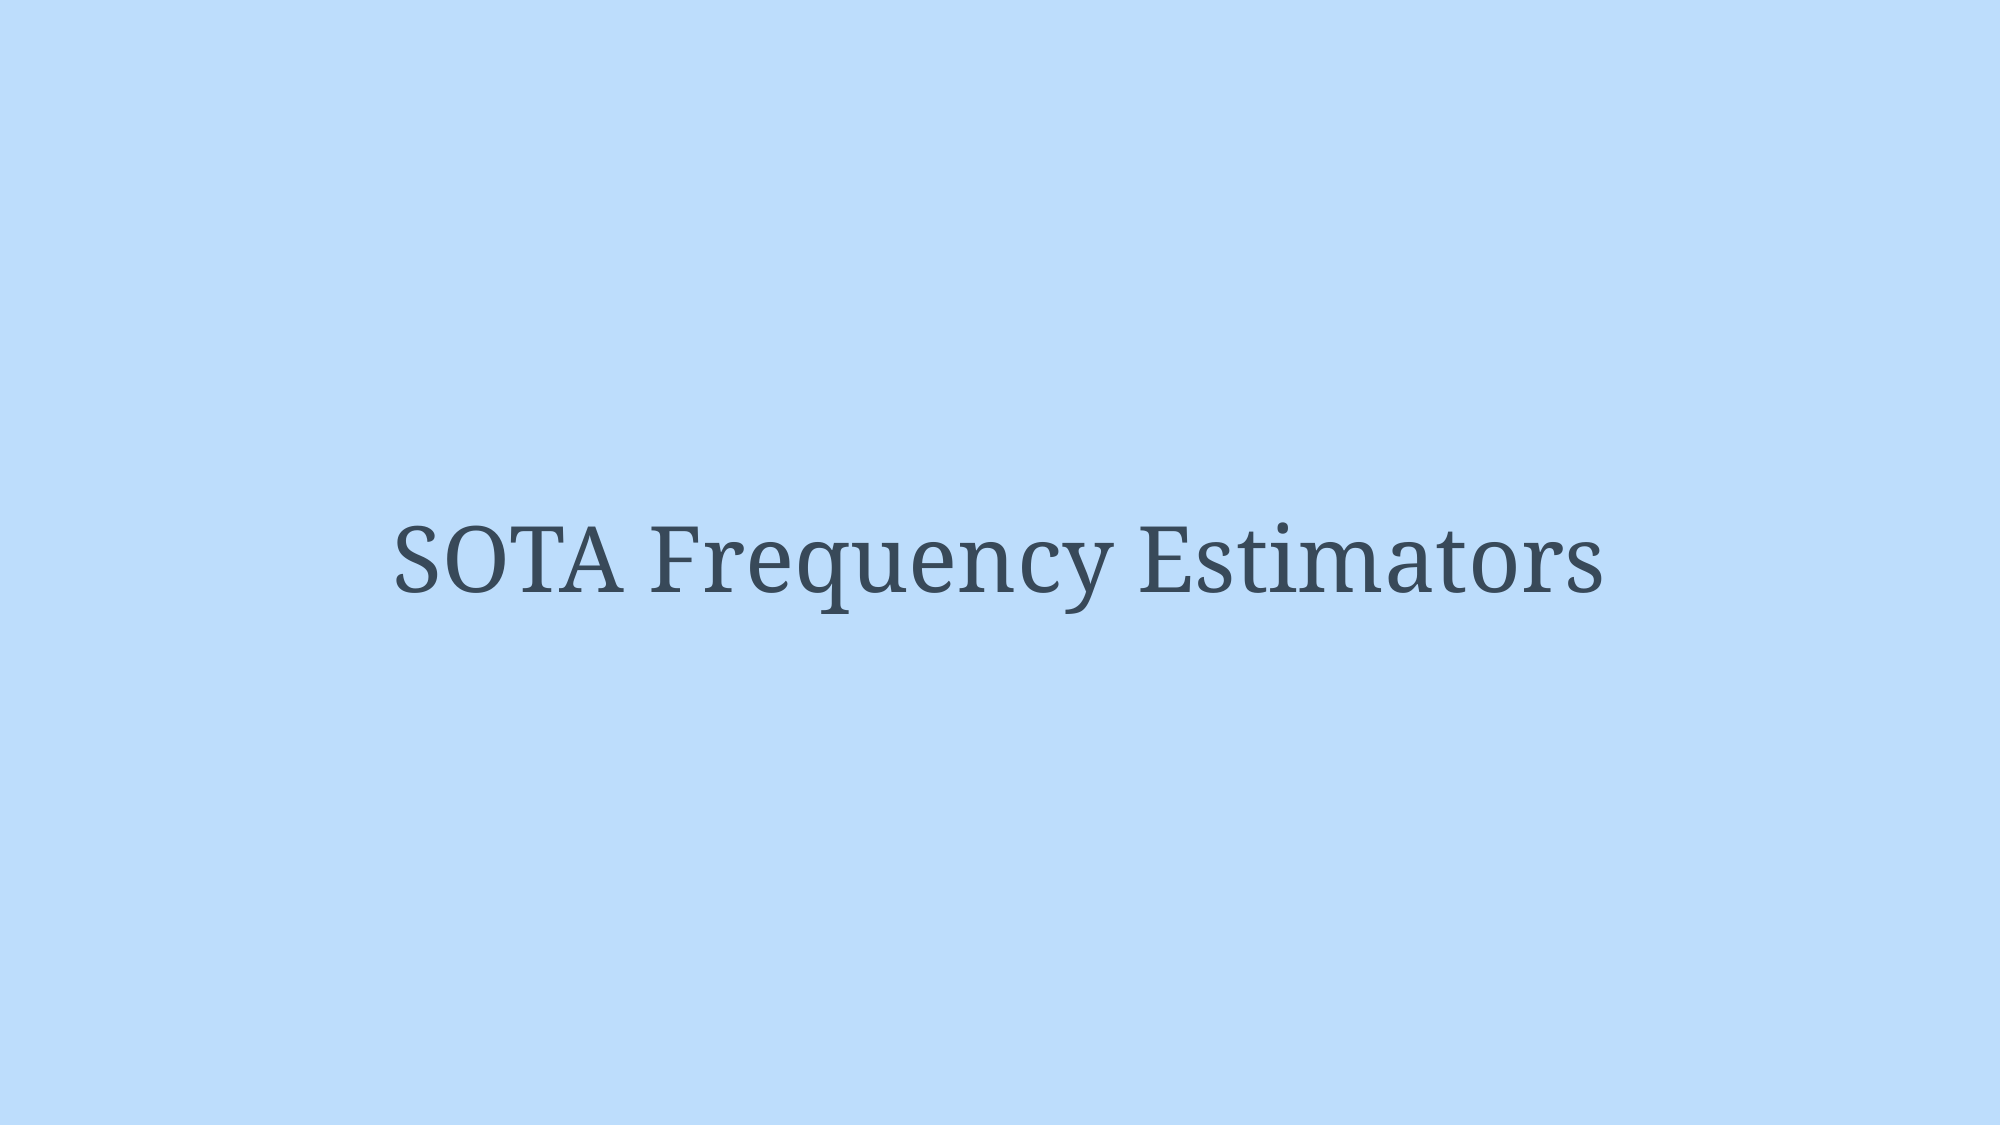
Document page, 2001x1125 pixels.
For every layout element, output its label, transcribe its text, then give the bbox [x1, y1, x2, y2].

title SOTA Frequency Estimators [137, 487, 1863, 638]
